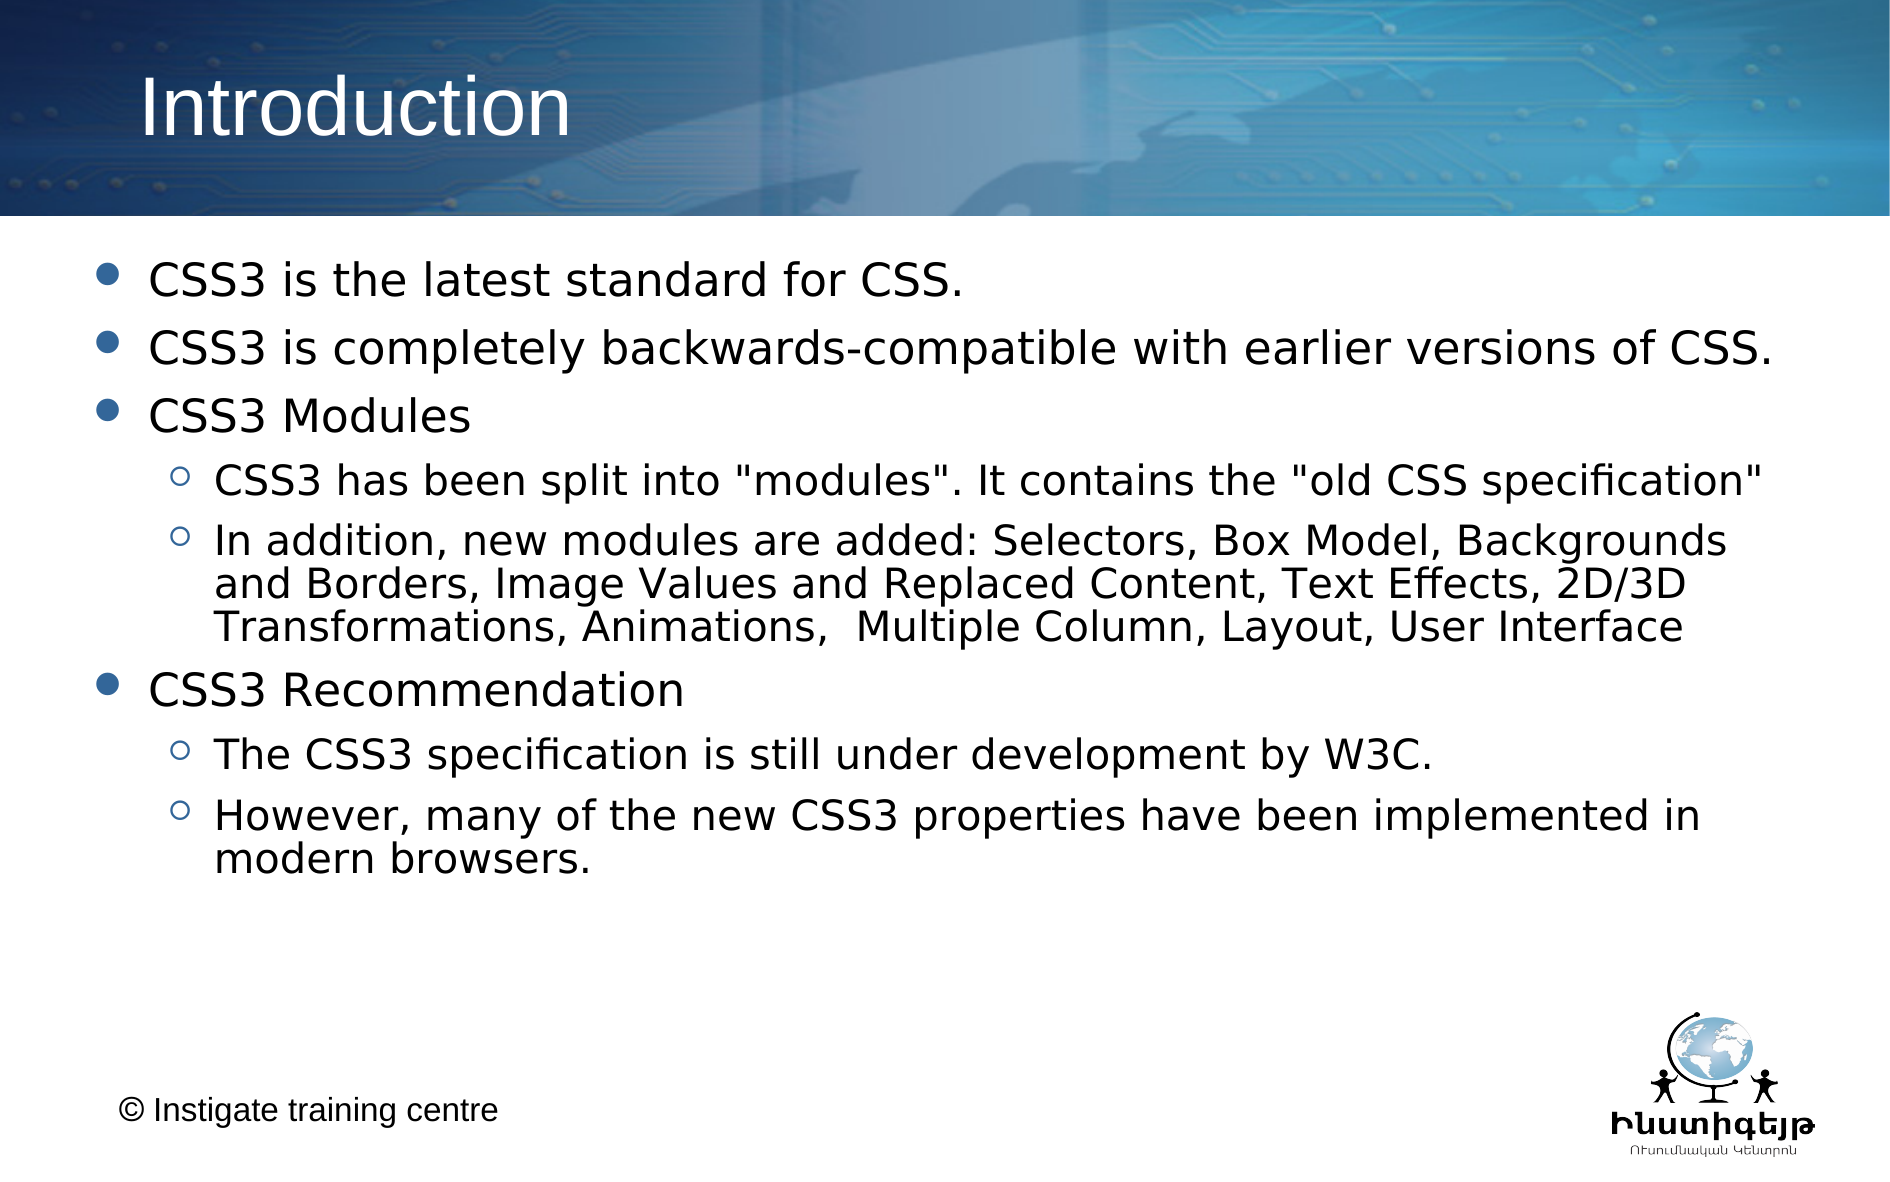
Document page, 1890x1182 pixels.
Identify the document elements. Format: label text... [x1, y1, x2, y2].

picture [0, 0, 1890, 216]
picture [1612, 1012, 1815, 1157]
list CSS3 is the latest standard for CSS. CSS3 is completely backwards-compatible with earlier versions of CSS. CSS3 Modules CSS3 has been split into "modules". It contains the "old CSS specification" In addition, new modules are added: Selectors, Box Model, Backgrounds and Borders, Image Values and Replaced Content, Text Effects, 2D/3D Transformations, Animations, Multiple Column, Layout, User Interface CSS3 Recommendation The CSS3 specification is still under development by W3C. However, many of the new CSS3 properties have been implemented in modern browsers. [93, 258, 1783, 279]
